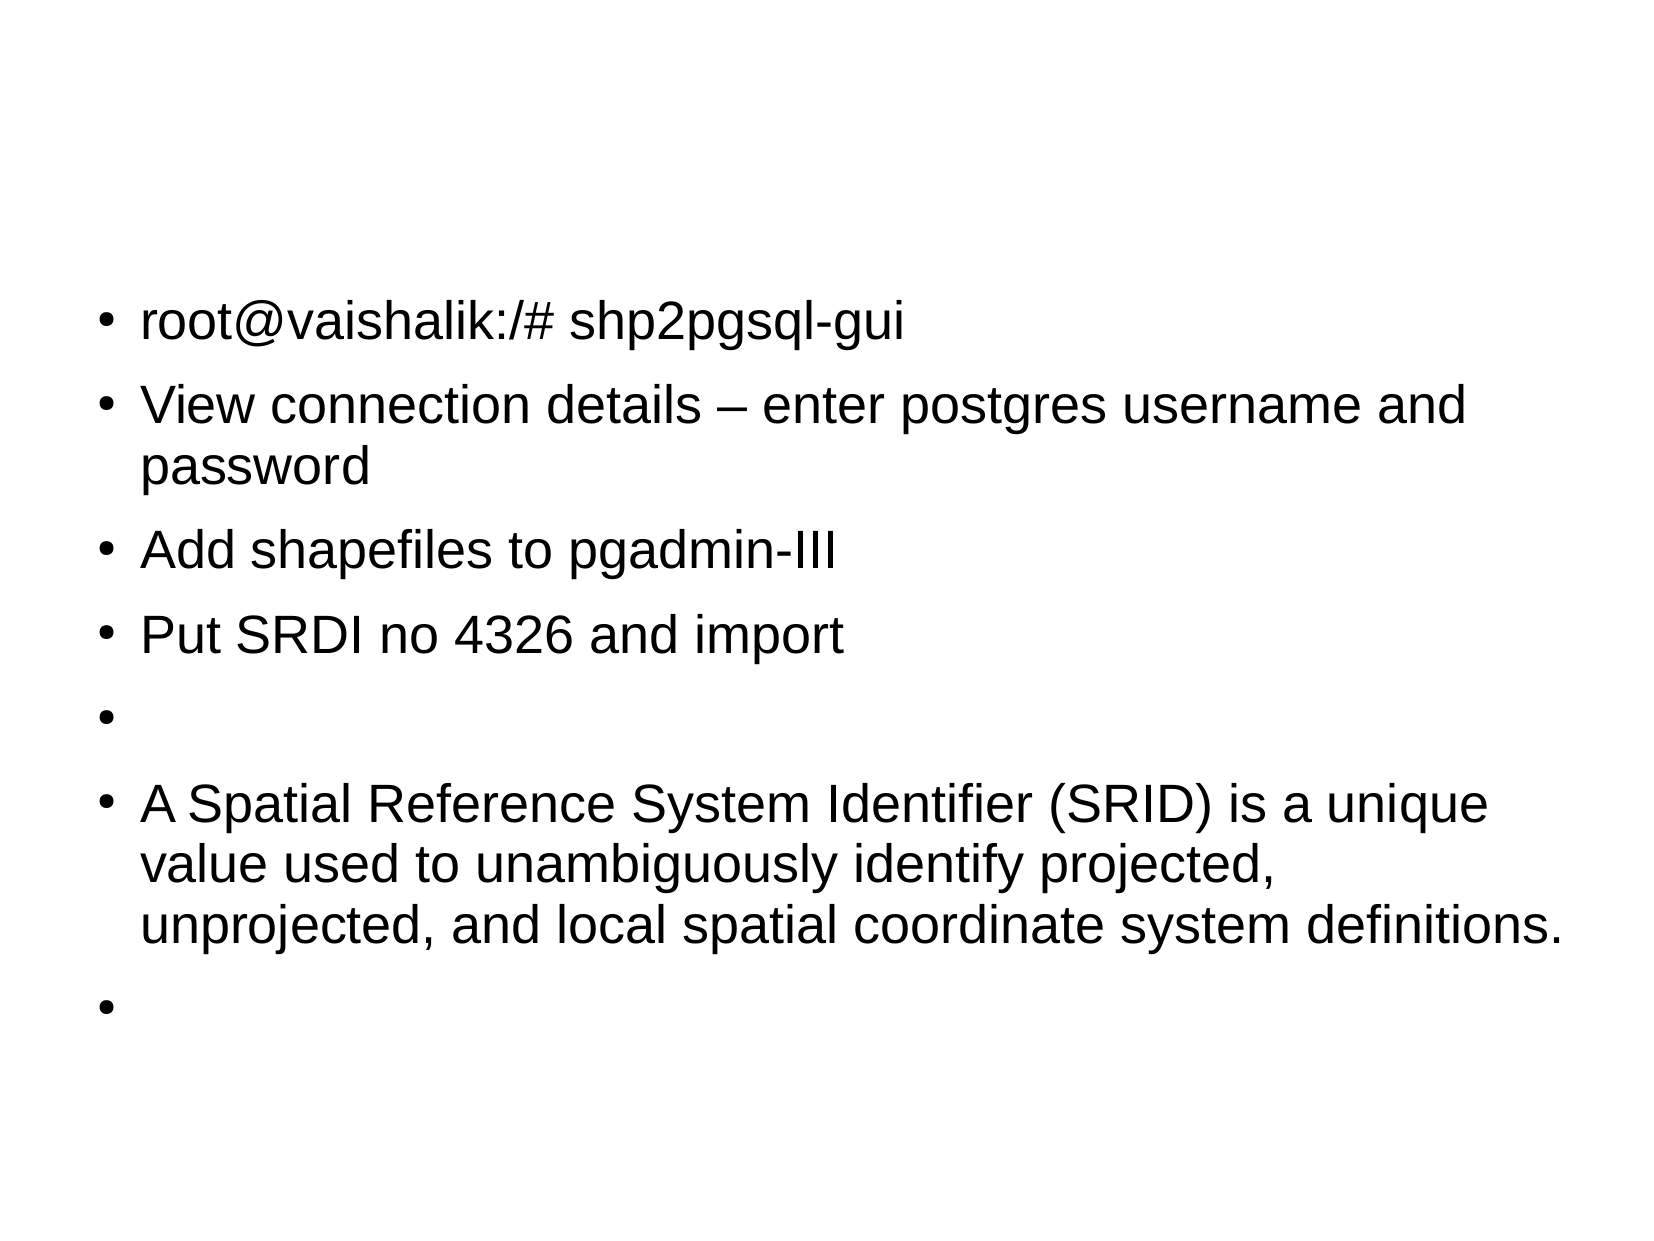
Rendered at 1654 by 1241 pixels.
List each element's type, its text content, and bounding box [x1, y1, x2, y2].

list root@vaishalik:/# shp2pgsql-gui View connection details – enter postgres username and password Add shapefiles to pgadmin-III Put SRDI no 4326 and import A Spatial Reference System Identifier (SRID) is a unique value used to unambiguously identify projected, unprojected, and local spatial coordinate system definitions. [82, 290, 1571, 1010]
